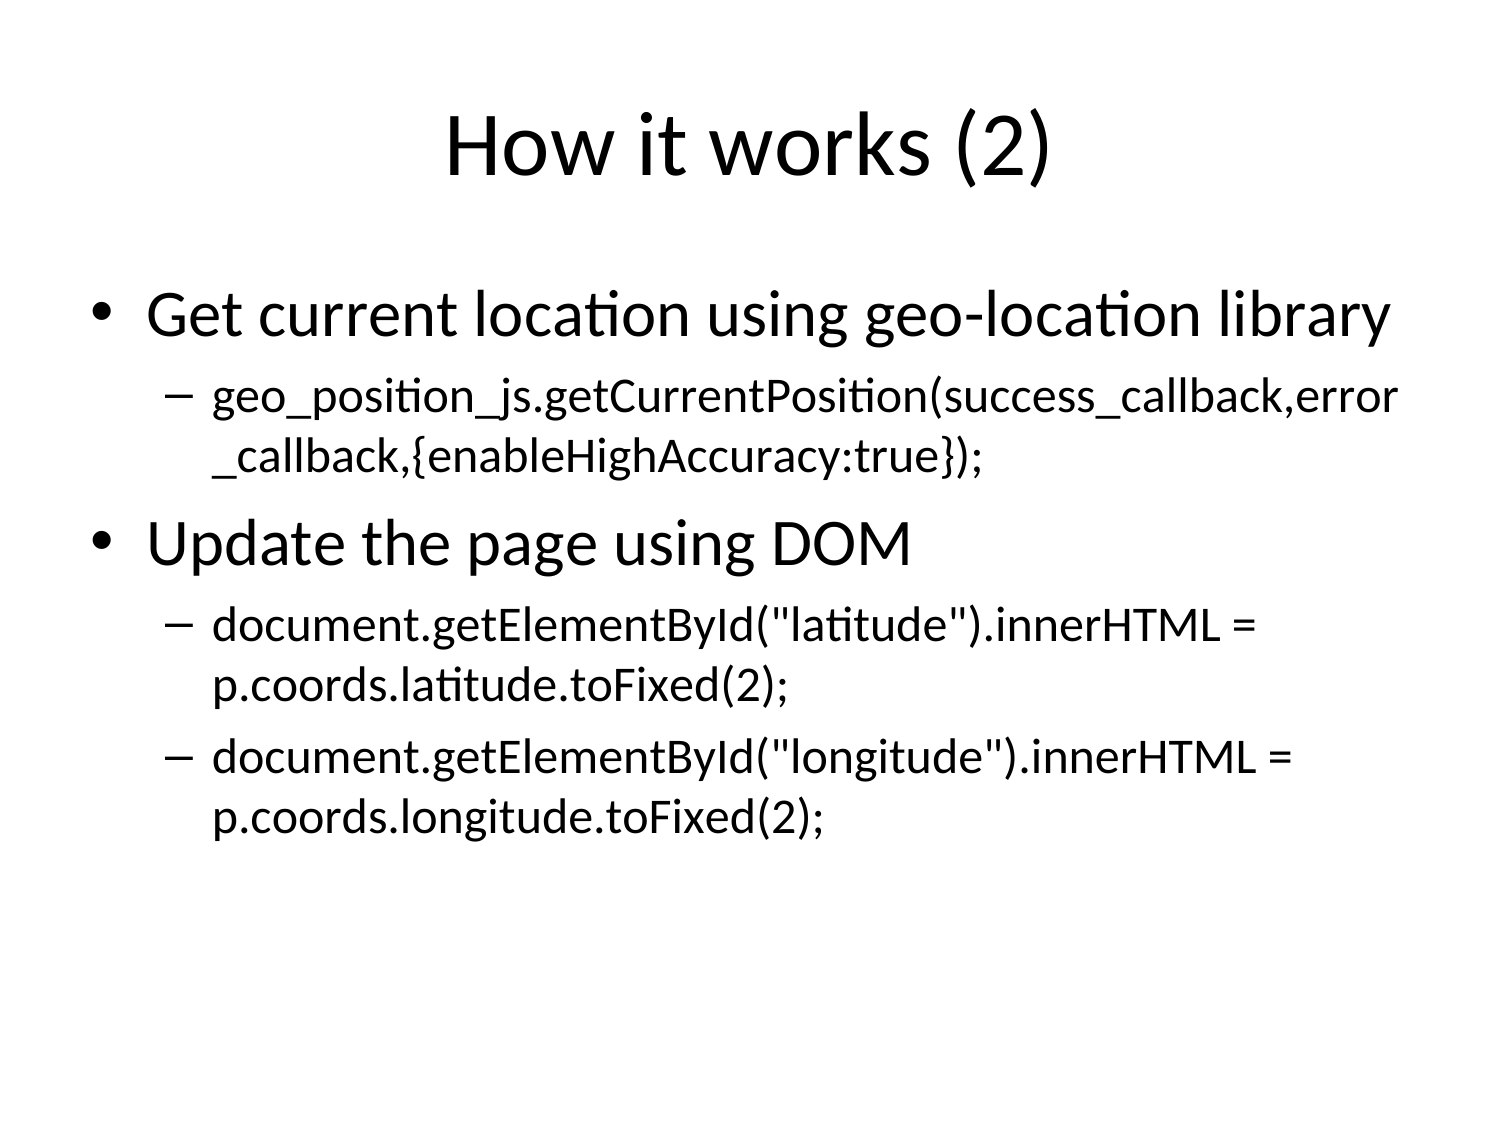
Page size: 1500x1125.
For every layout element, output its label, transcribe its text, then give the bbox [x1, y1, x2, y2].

list Get current location using geo-location library geo_position_js.getCurrentPosition(success_callback,error_callback,{enableHighAccuracy:true}); Update the page using DOM document.getElementById("latitude").innerHTML = p.coords.latitude.toFixed(2); document.getElementById("longitude").innerHTML = p.coords.longitude.toFixed(2); [75, 262, 1426, 1045]
title How it works (2) [75, 45, 1426, 233]
